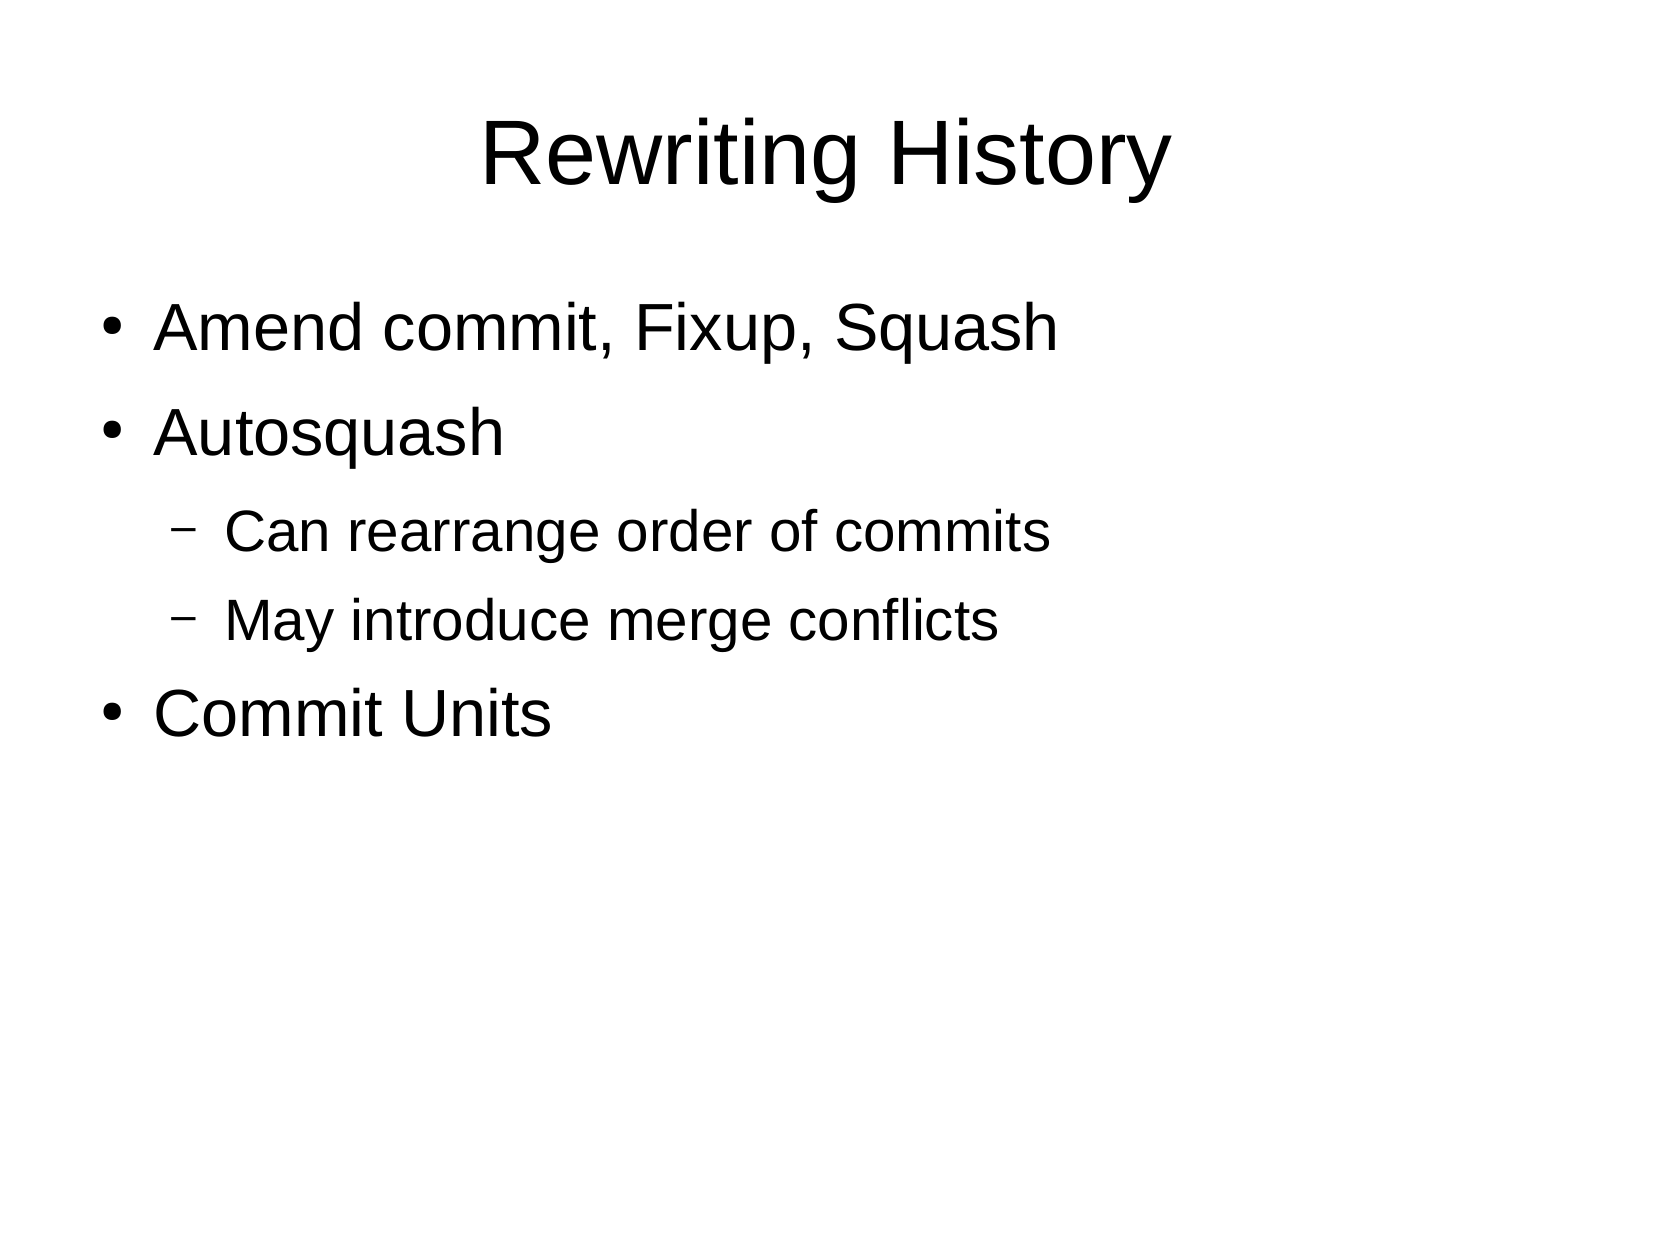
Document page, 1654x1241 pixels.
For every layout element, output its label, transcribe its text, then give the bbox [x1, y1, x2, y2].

list Amend commit, Fixup, Squash Autosquash Can rearrange order of commits May introduce merge conflicts Commit Units [82, 290, 1571, 1010]
title Rewriting History [82, 49, 1571, 257]
